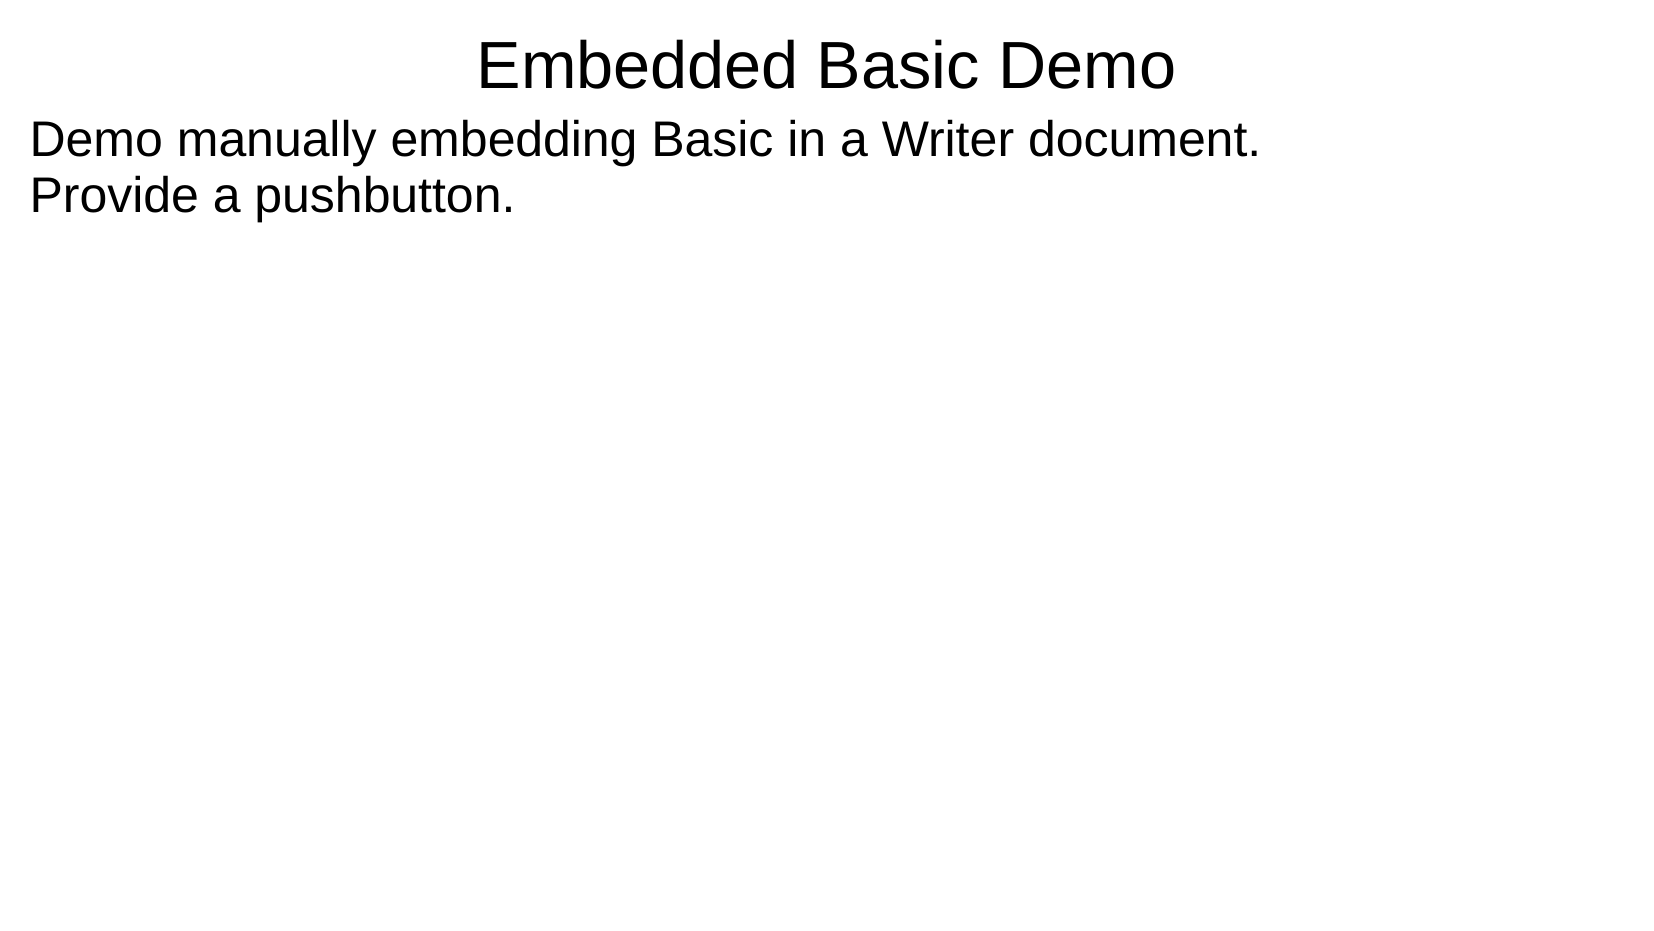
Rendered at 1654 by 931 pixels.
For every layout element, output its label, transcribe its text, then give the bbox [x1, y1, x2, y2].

subtitle Demo manually embedding Basic in a Writer document. Provide a pushbutton. [29, 111, 1622, 247]
title Embedded Basic Demo [82, 27, 1571, 103]
